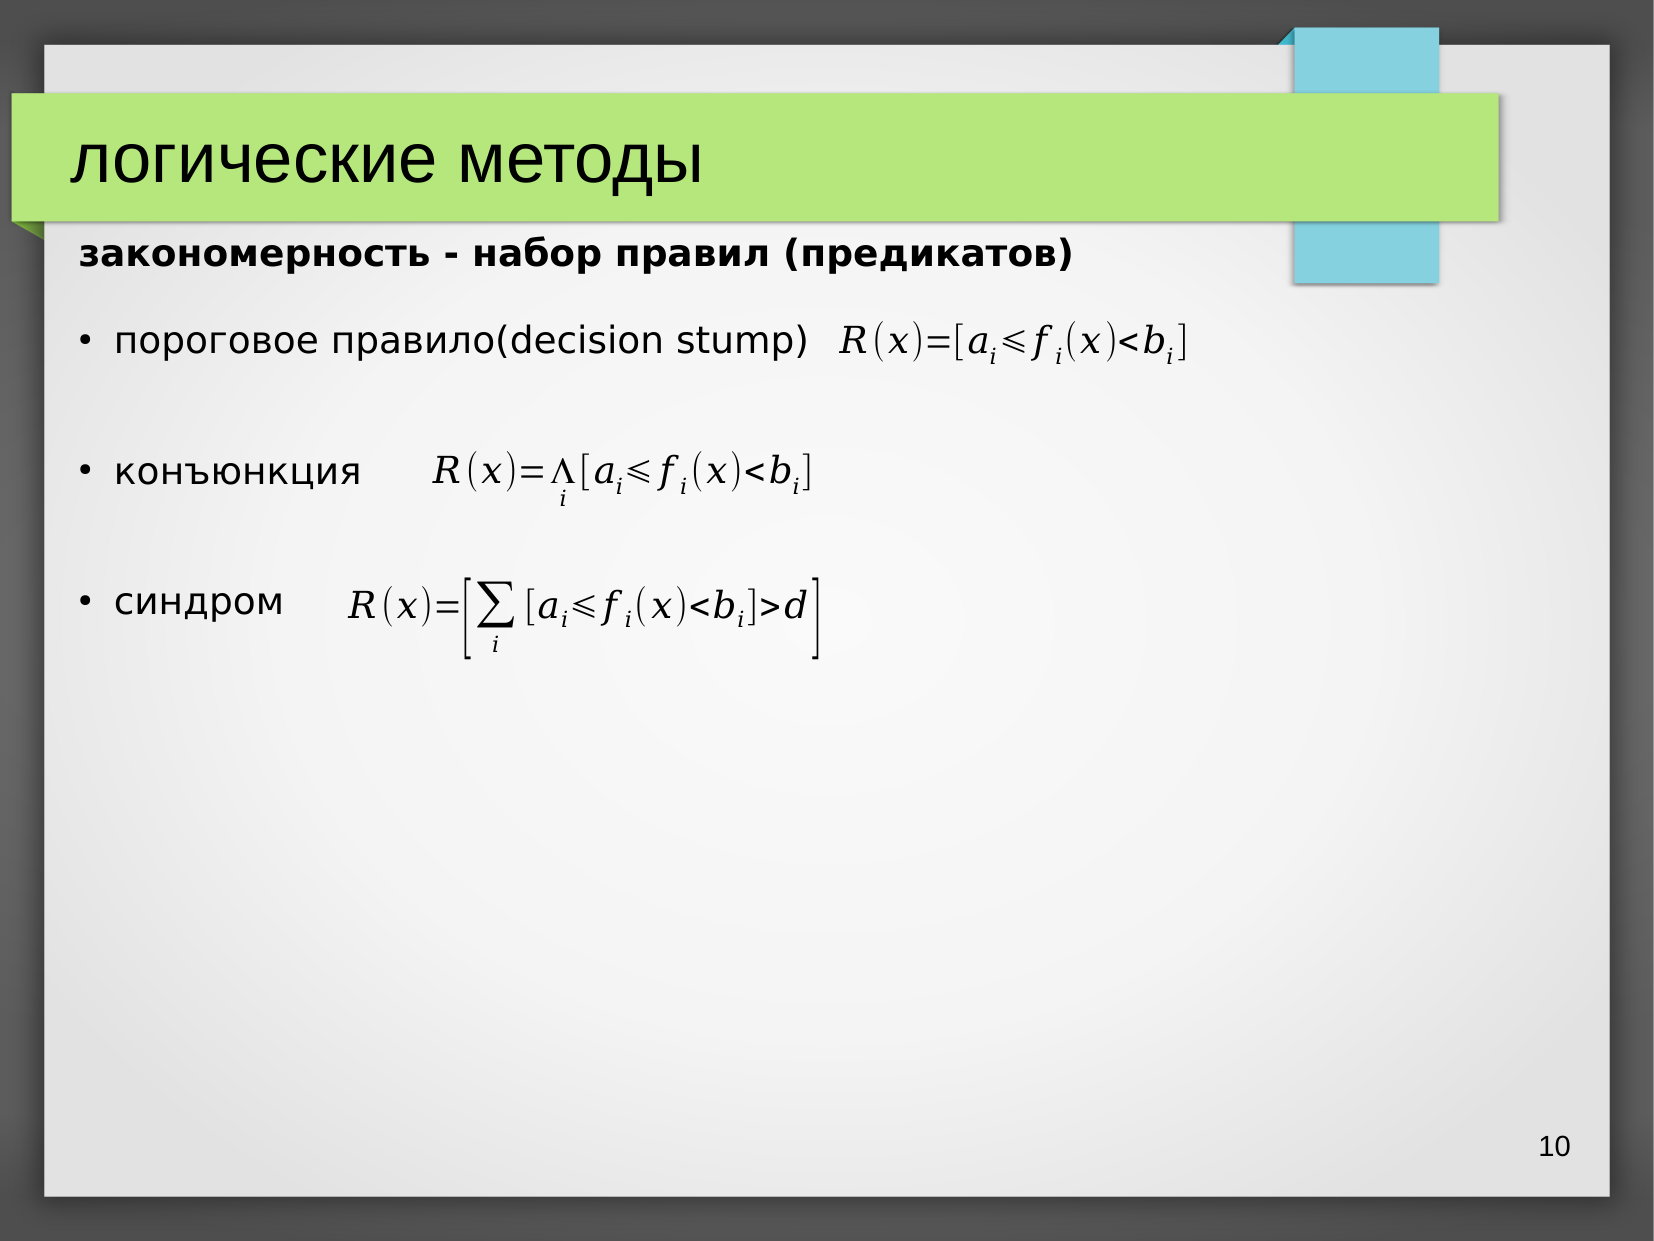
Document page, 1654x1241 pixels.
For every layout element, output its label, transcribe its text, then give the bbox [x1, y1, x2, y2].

title логические методы [70, 118, 1205, 199]
chart [425, 448, 819, 512]
chart [340, 575, 827, 662]
chart [831, 318, 1193, 369]
picture [0, 0, 1654, 1241]
text_box закономерность - набор правил (предикатов) пороговое правило(decision stump) конъюнкция синдром [63, 224, 1465, 936]
